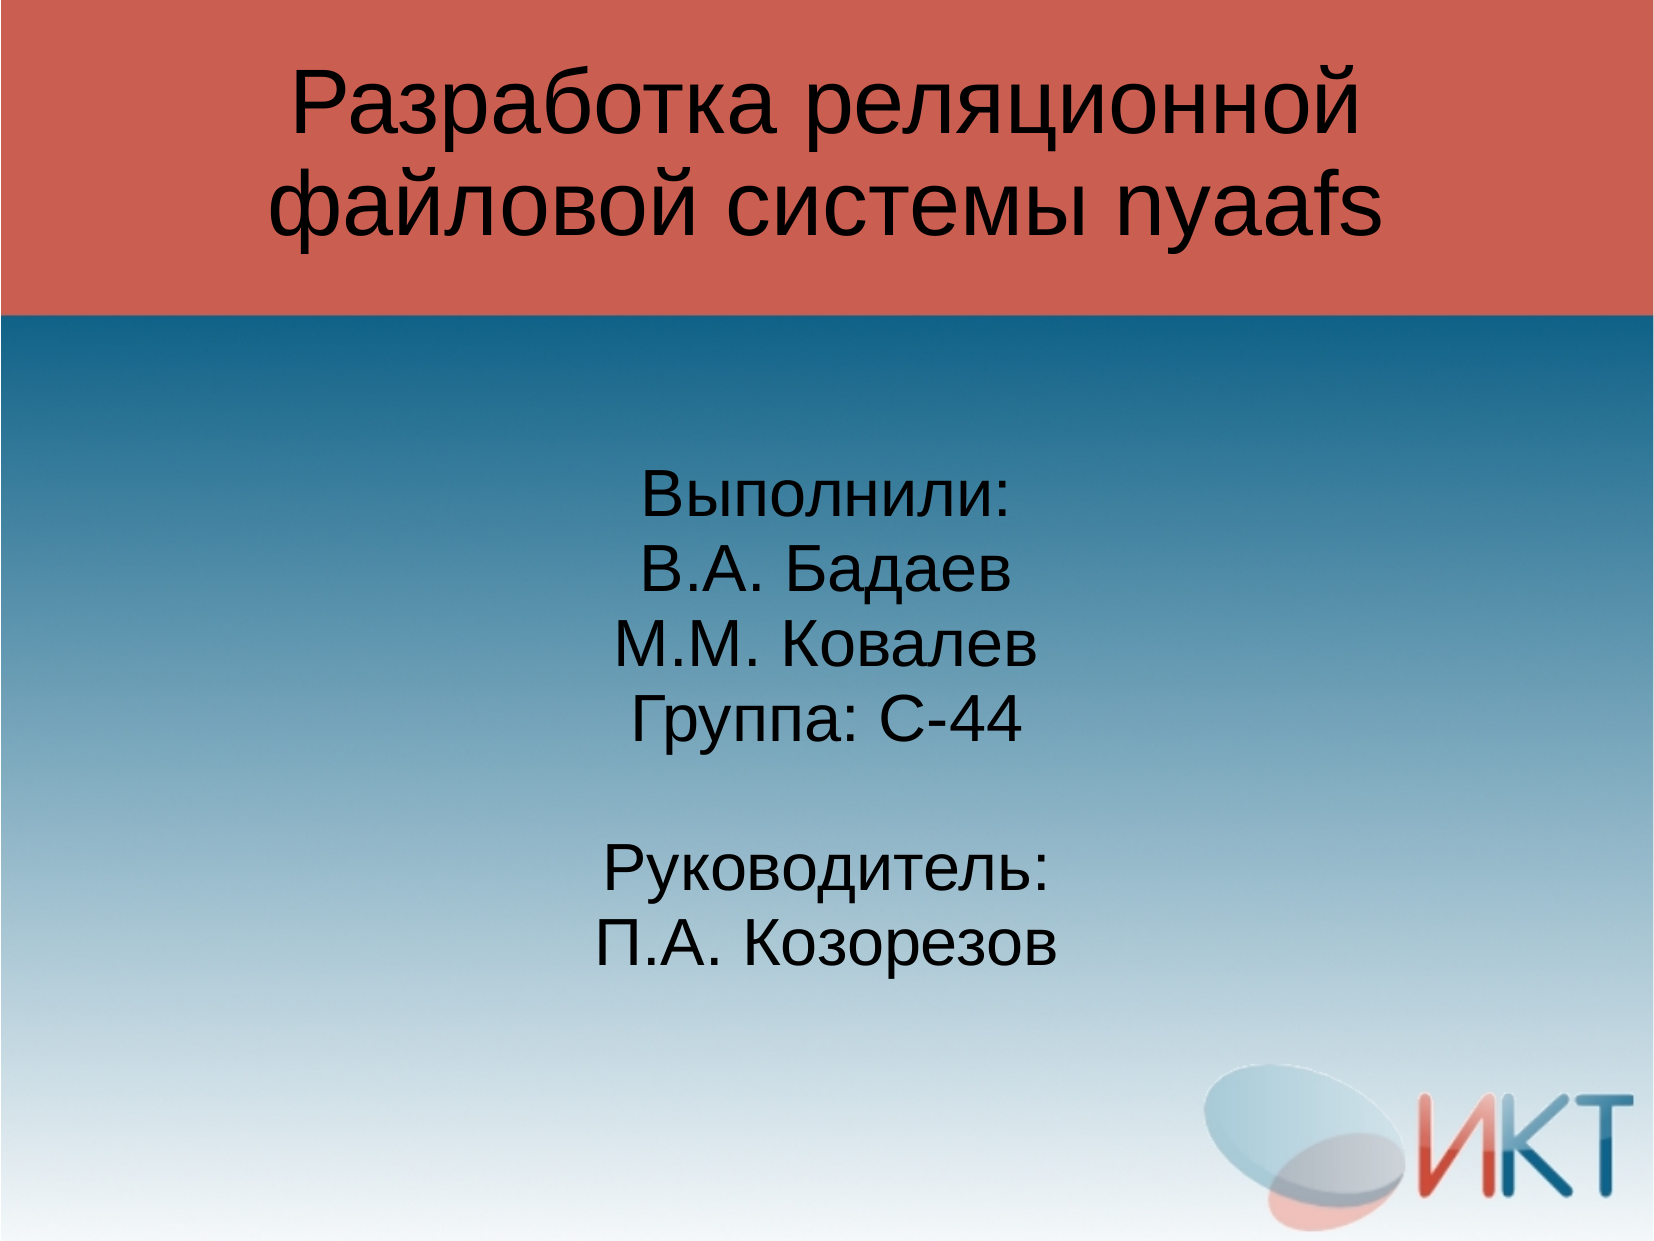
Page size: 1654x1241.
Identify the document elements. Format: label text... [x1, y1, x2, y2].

title Разработка реляционной файловой системы nyaafs [82, 50, 1571, 256]
picture [1, 0, 1654, 1241]
subtitle Выполнили: В.А. Бадаев М.М. Ковалев Группа: С-44 Руководитель: П.А. Козорезов [82, 297, 1571, 1102]
